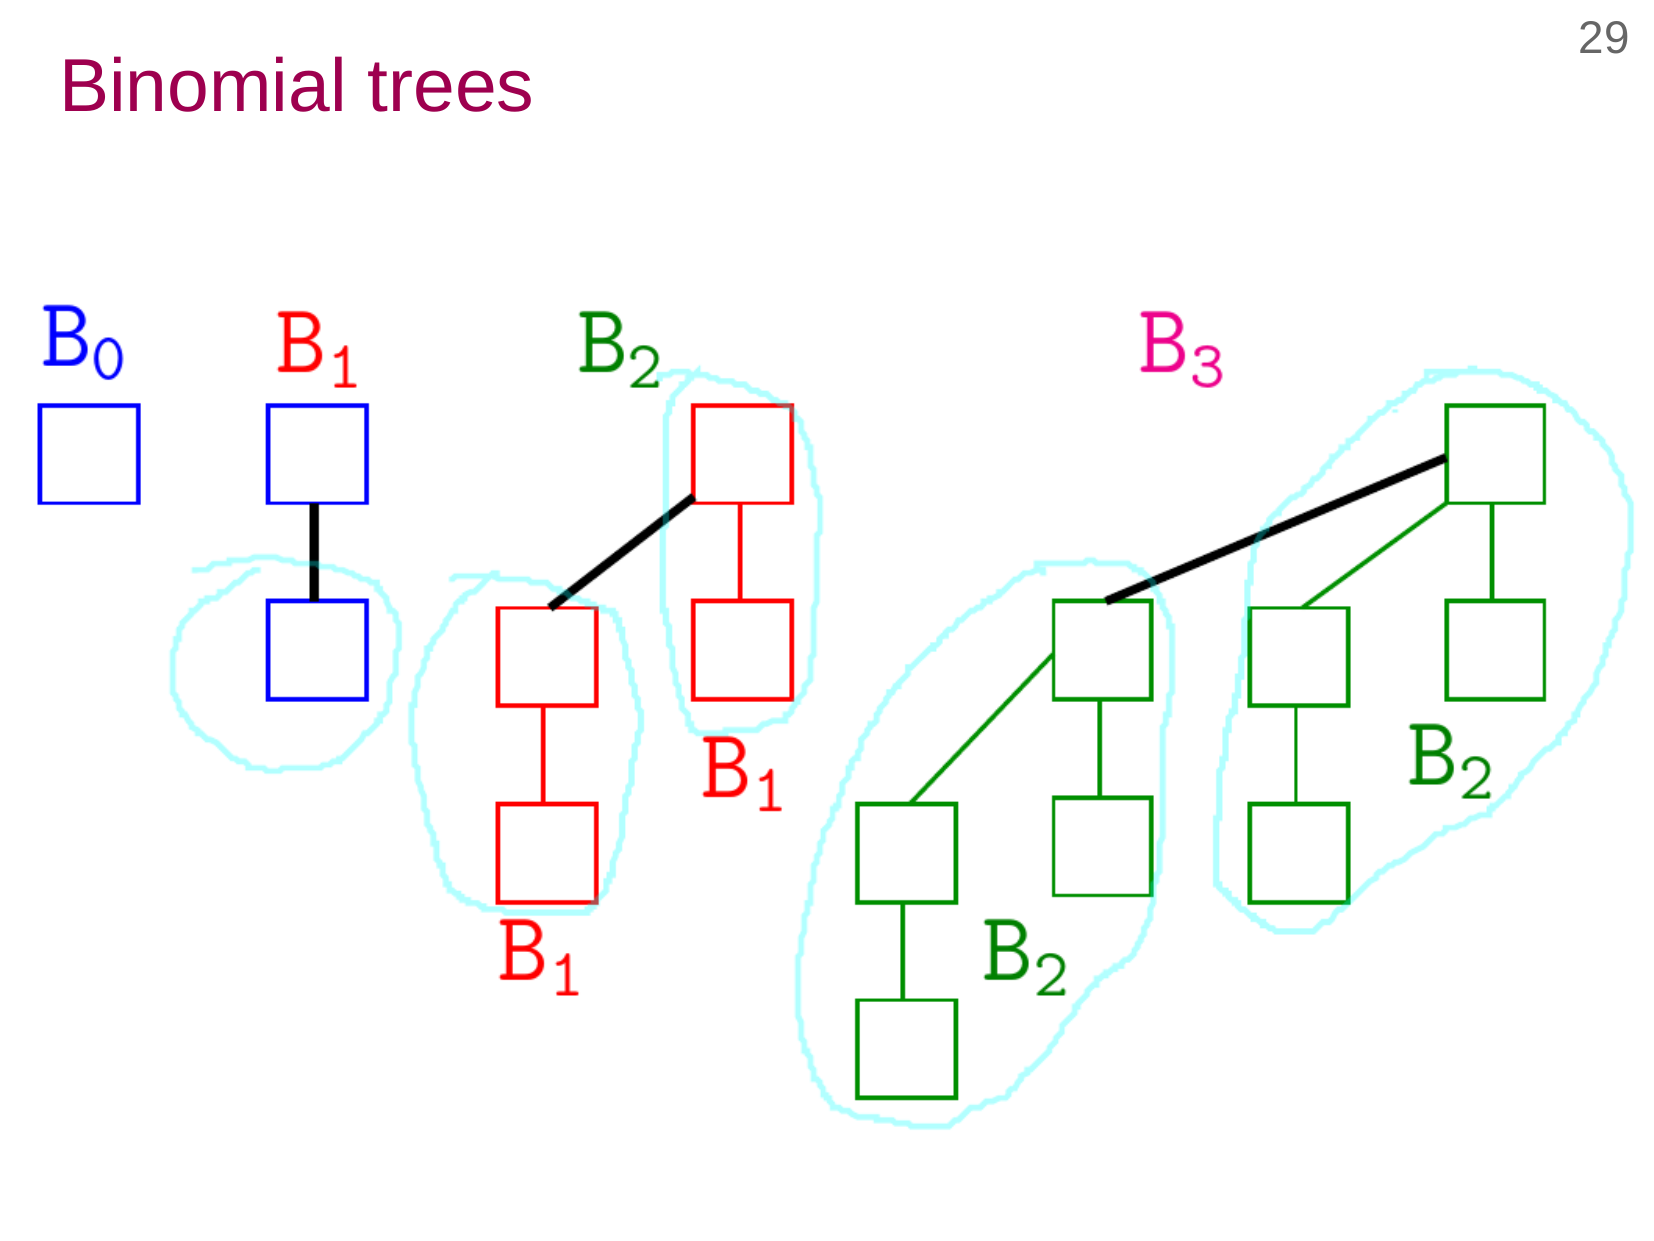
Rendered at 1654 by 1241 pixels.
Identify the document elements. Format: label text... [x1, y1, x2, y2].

title Binomial trees [59, 29, 1595, 148]
picture [30, 291, 1651, 1153]
